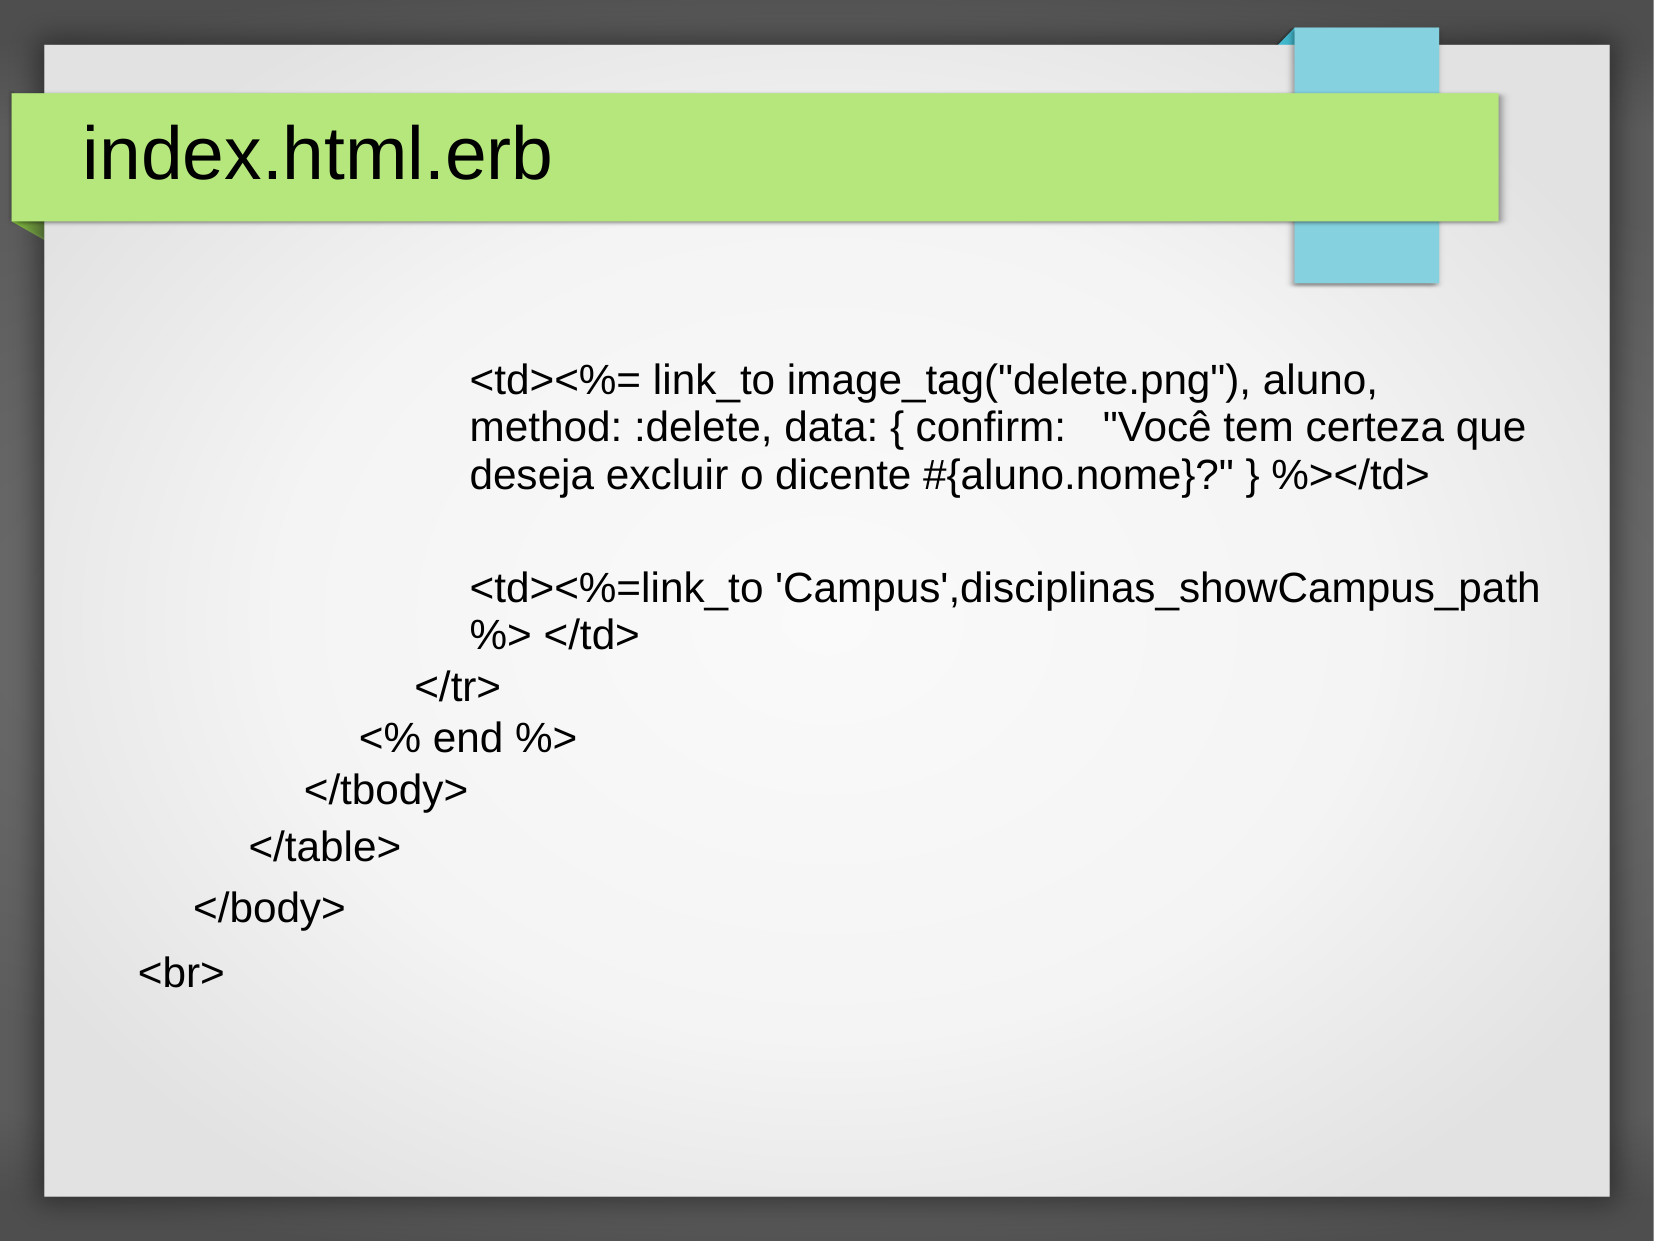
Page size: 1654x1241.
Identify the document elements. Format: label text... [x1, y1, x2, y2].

title index.html.erb [82, 94, 1264, 213]
picture [0, 0, 1654, 1241]
list <td><%= link_to image_tag("delete.png"), aluno, method: :delete, data: { confirm: "Você tem certeza que deseja excluir o dicente #{aluno.nome}?" } %></td> <td><%=link_to 'Campus',disciplinas_showCampus_path %> </td> </tr> <% end %> </tbody> </table> </body> <br> [82, 295, 1571, 1015]
